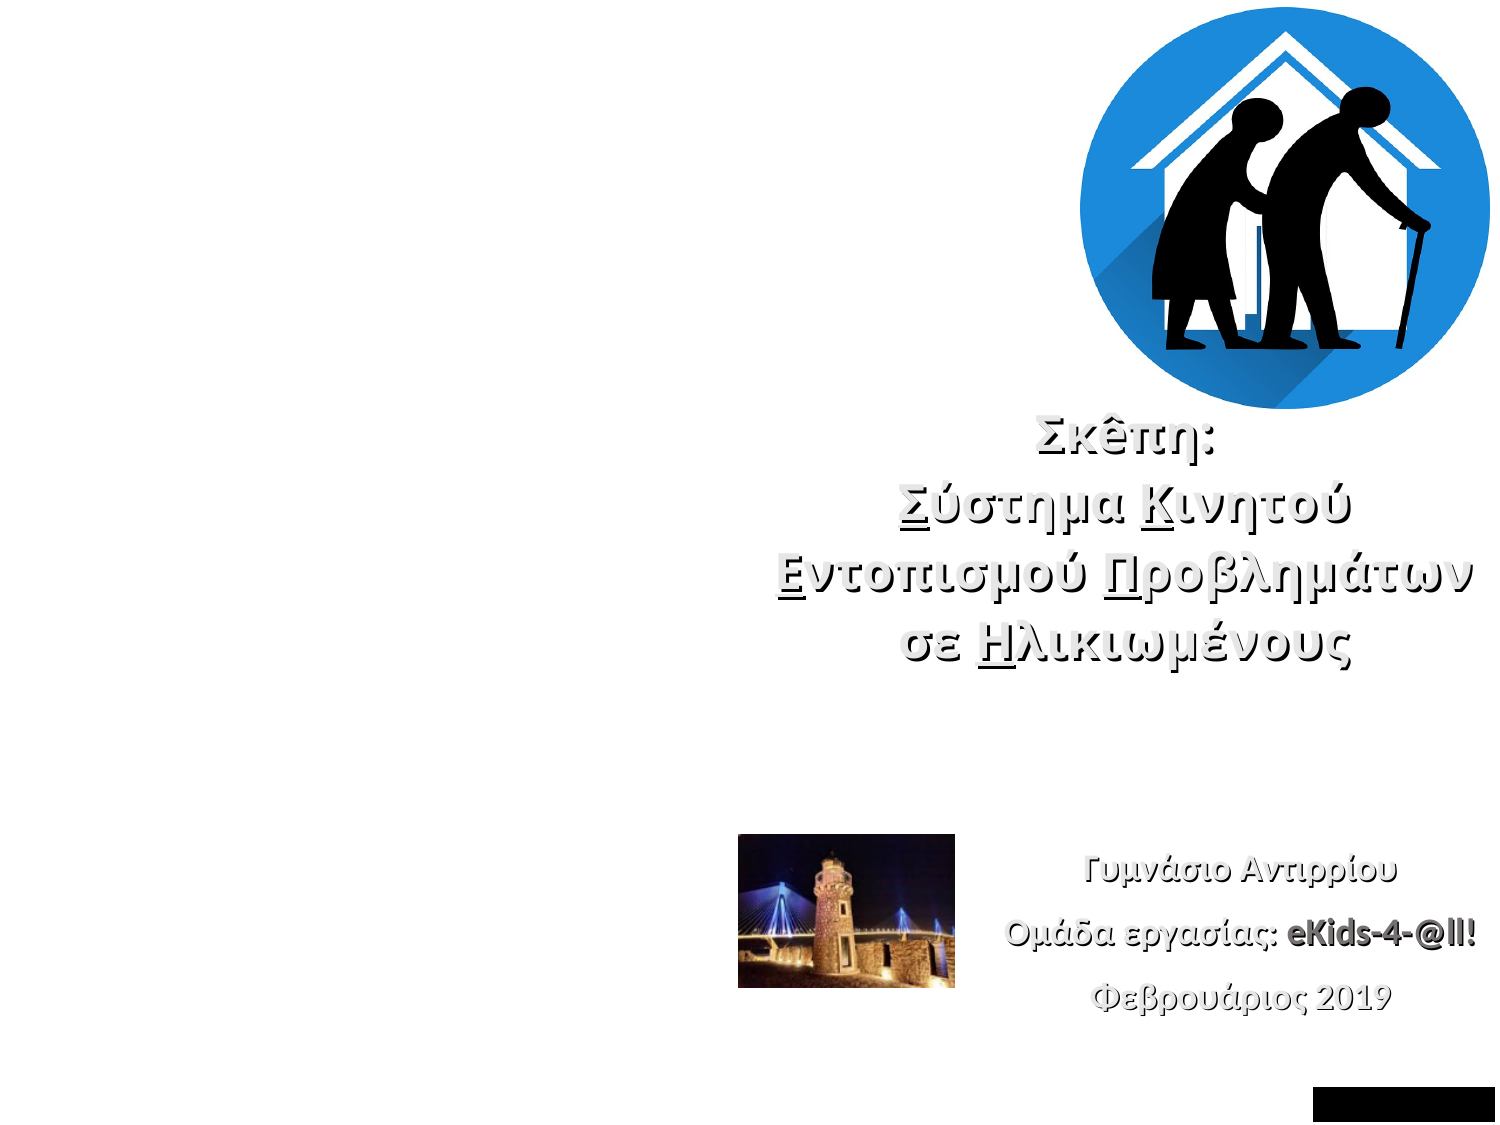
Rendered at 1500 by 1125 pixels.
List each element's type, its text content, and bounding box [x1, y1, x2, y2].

picture [1080, 7, 1490, 409]
text_box Γυμνάσιο Αντιρρίου Ομάδα εργασίας: eKids-4-@ll! Φεβρουάριος 2019 [975, 808, 1500, 1045]
text_box [1314, 1088, 1494, 1121]
picture [738, 834, 955, 988]
title Σκêπη: Σύστημα Κινητού Εντοπισμού Προβλημάτων σε Ηλικιωμένους [750, 385, 1500, 705]
